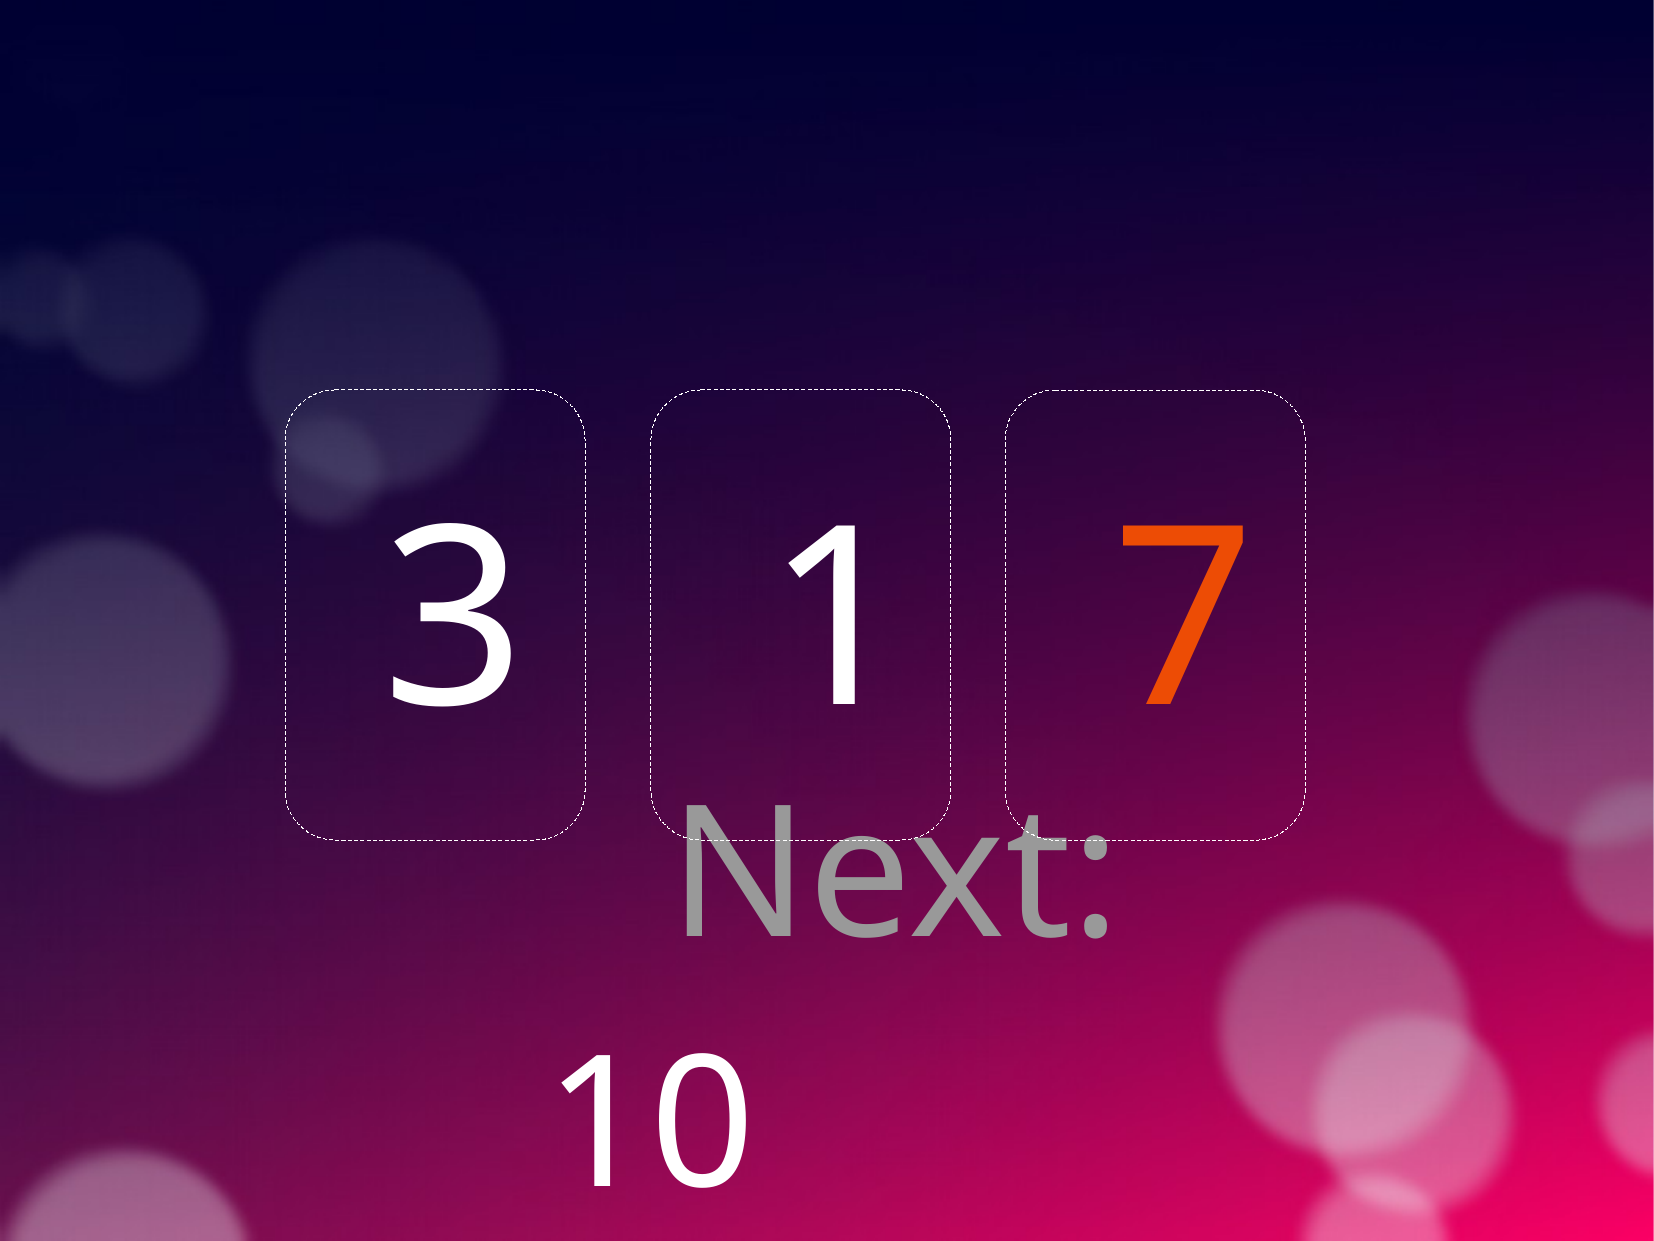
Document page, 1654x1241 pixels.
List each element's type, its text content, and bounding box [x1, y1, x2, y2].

title 7 [924, 360, 1270, 856]
title 3 [165, 360, 541, 856]
title Next: 10 [510, 839, 1366, 1141]
title 1 [548, 360, 924, 856]
picture [0, 0, 1654, 1241]
